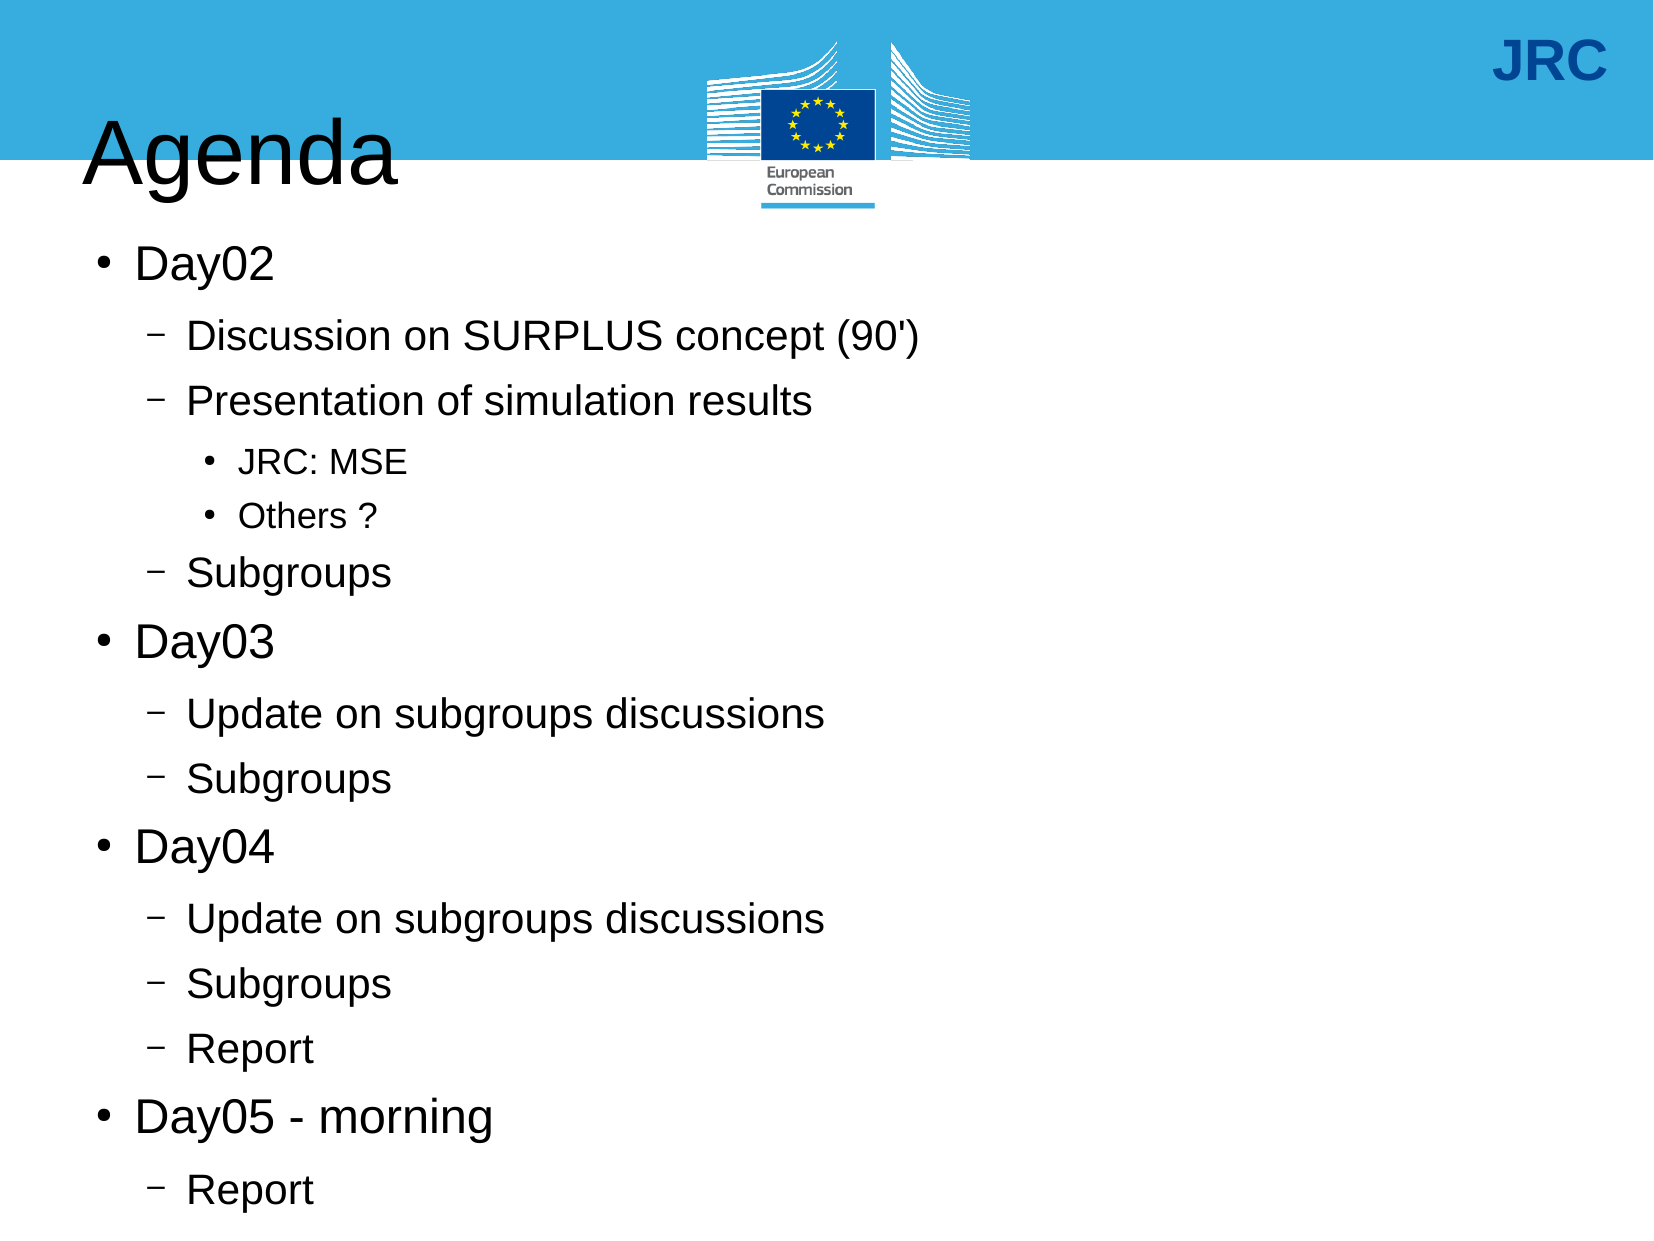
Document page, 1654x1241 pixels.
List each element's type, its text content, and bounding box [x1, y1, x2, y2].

text_box JRC [1470, 22, 1631, 94]
text_box [0, 0, 1653, 160]
picture [707, 41, 970, 49]
list Day02 Discussion on SURPLUS concept (90') Presentation of simulation results JRC: MSE Others ? Subgroups Day03 Update on subgroups discussions Subgroups Day04 Update on subgroups discussions Subgroups Report Day05 - morning Report [82, 257, 1538, 1217]
title Agenda [82, 49, 1571, 257]
